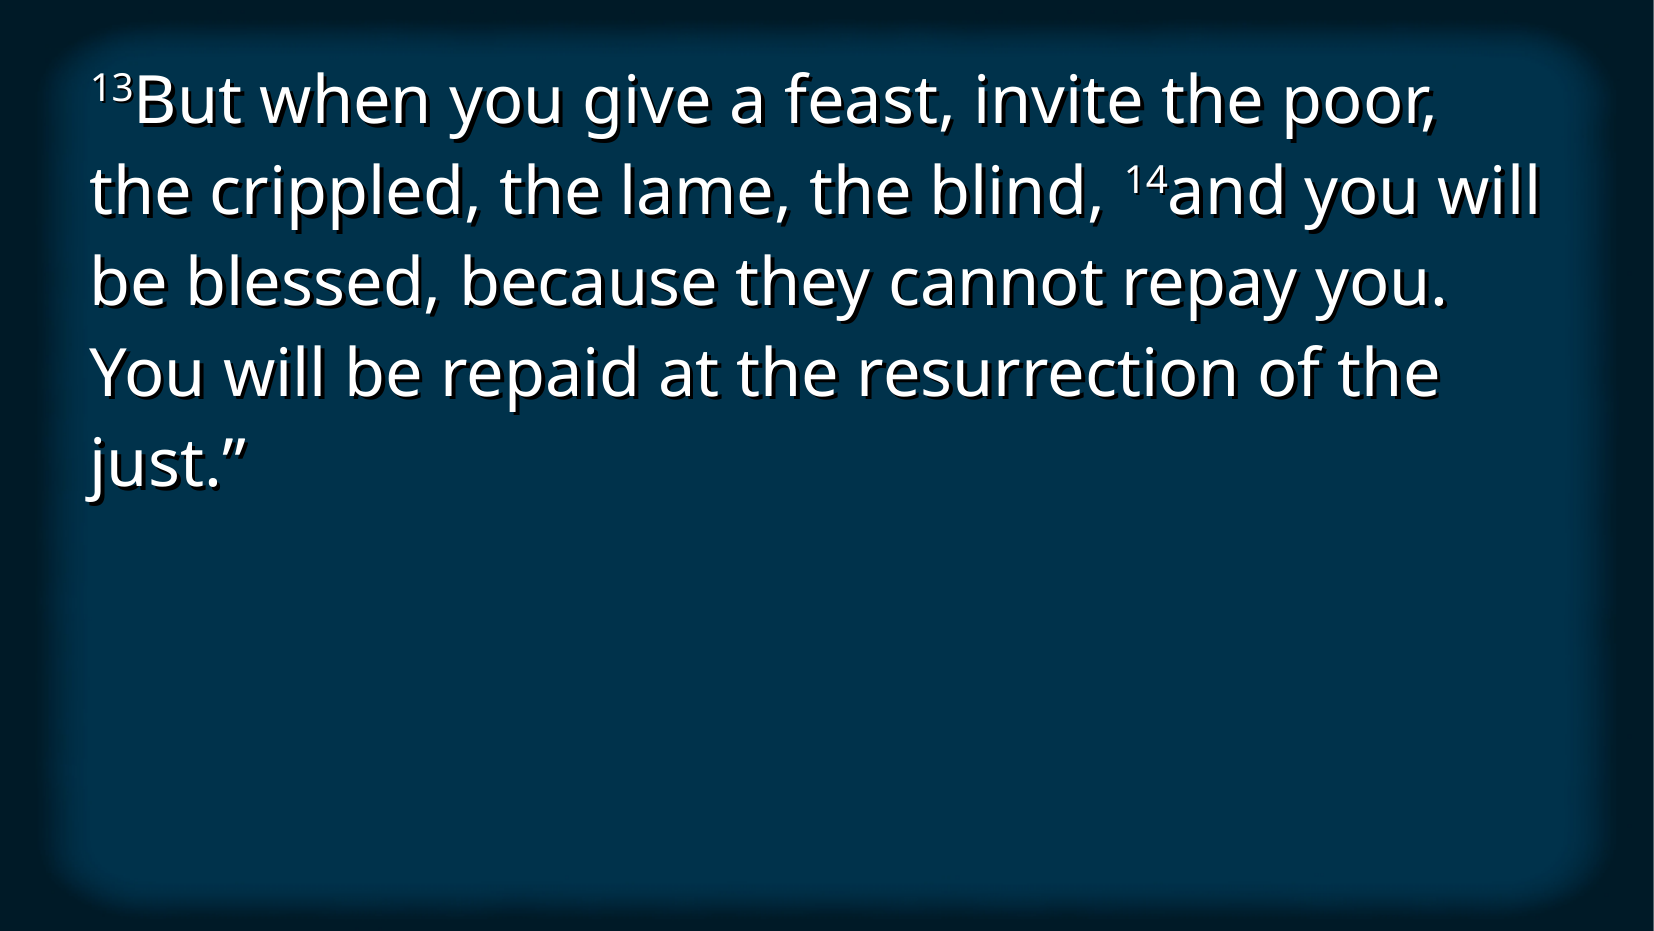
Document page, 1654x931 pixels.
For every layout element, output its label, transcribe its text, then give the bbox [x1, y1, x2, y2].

text_box 13But when you give a feast, invite the poor, the crippled, the lame, the blind, 14and you will be blessed, because they cannot repay you. You will be repaid at the resurrection of the just.” [75, 45, 1576, 421]
picture [0, 0, 1654, 931]
